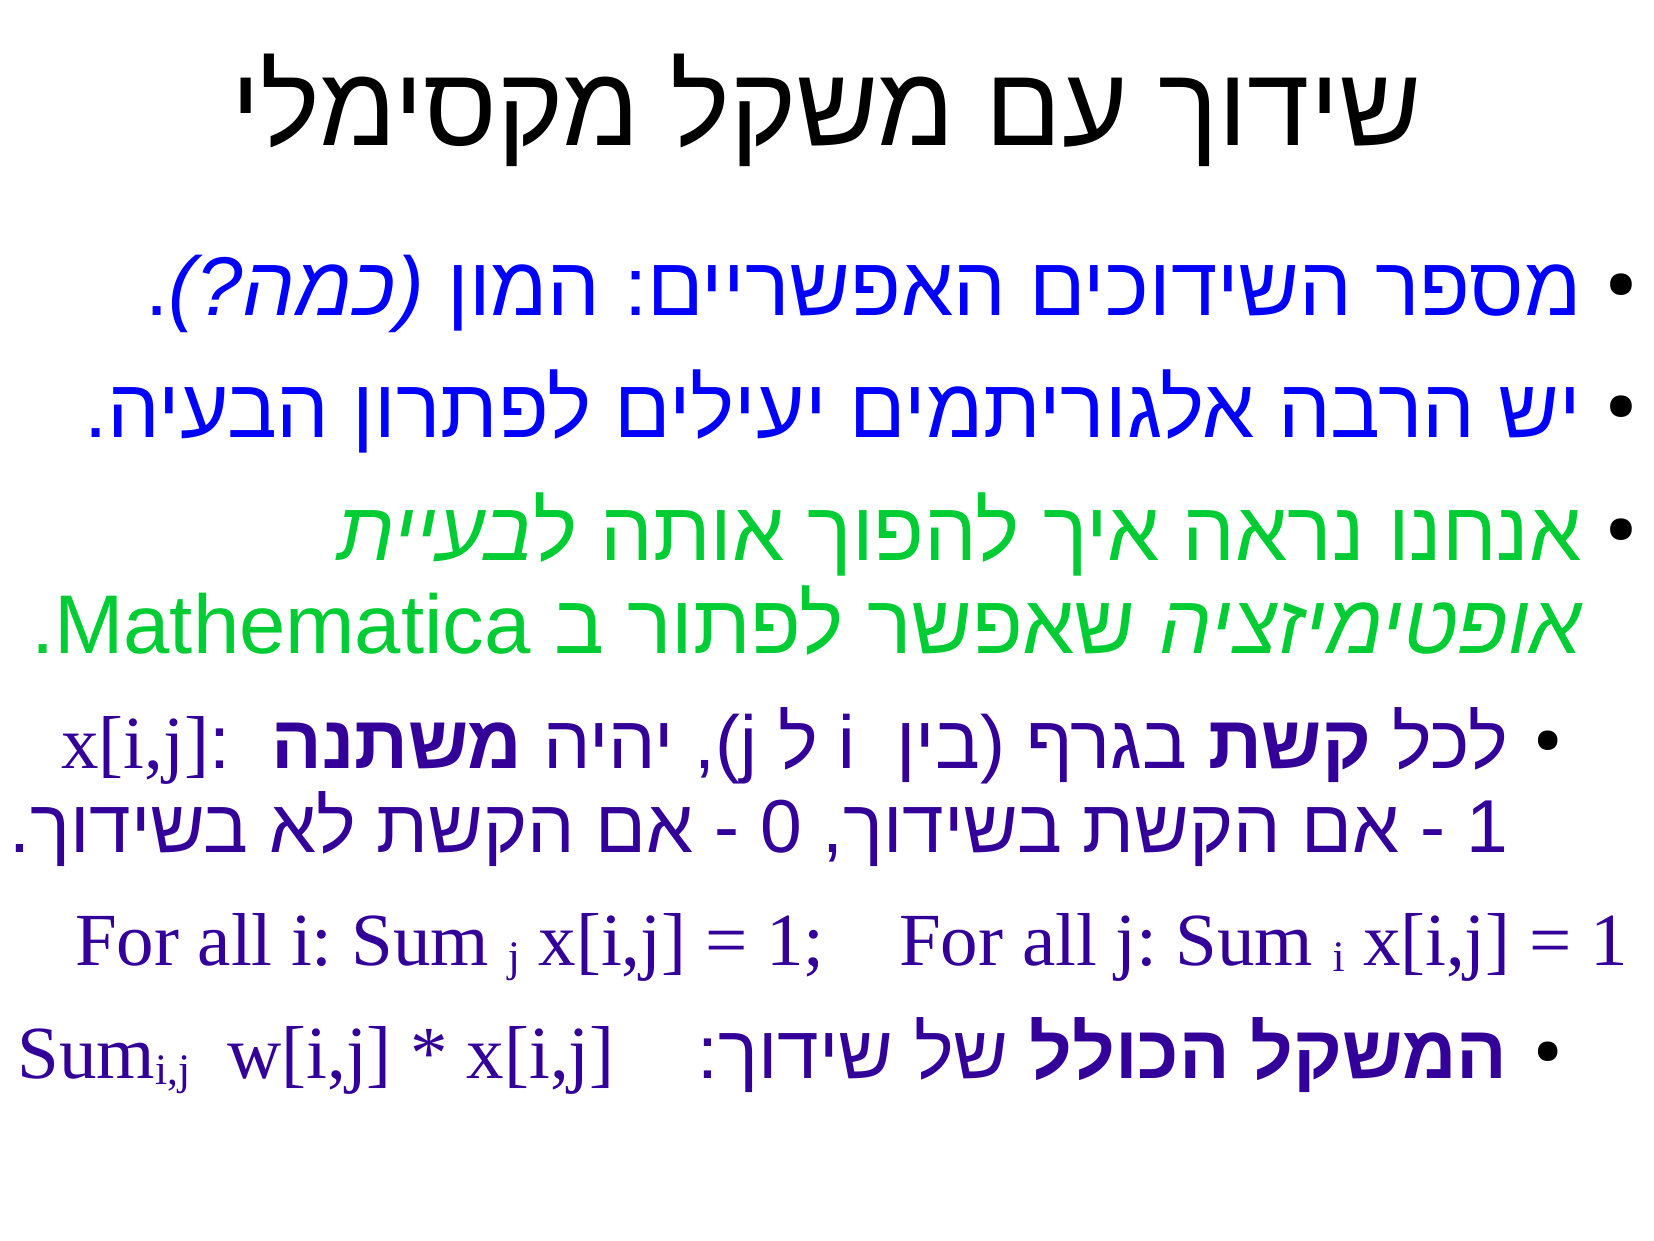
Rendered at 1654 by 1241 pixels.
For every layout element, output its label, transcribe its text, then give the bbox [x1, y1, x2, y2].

list מספר השידוכים האפשריים: המון (כמה?). יש הרבה אלגוריתמים יעילים לפתרון הבעיה. אנחנו נראה איך להפוך אותה לבעיית אופטימיזציה שאפשר לפתור ב Mathematica. לכל קשת בגרף (בין i ל j), יהיה משתנה x[i,j]: 1 - אם הקשת בשידוך, 0 - אם הקשת לא בשידוך. For all i: Sum j x[i,j] = 1; For all j: Sum i x[i,j] = 1 המשקל הכולל של שידוך: Sumi,j w[i,j] * x[i,j] [0, 240, 1654, 1126]
title שידוך עם משקל מקסימלי [0, 0, 1654, 213]
